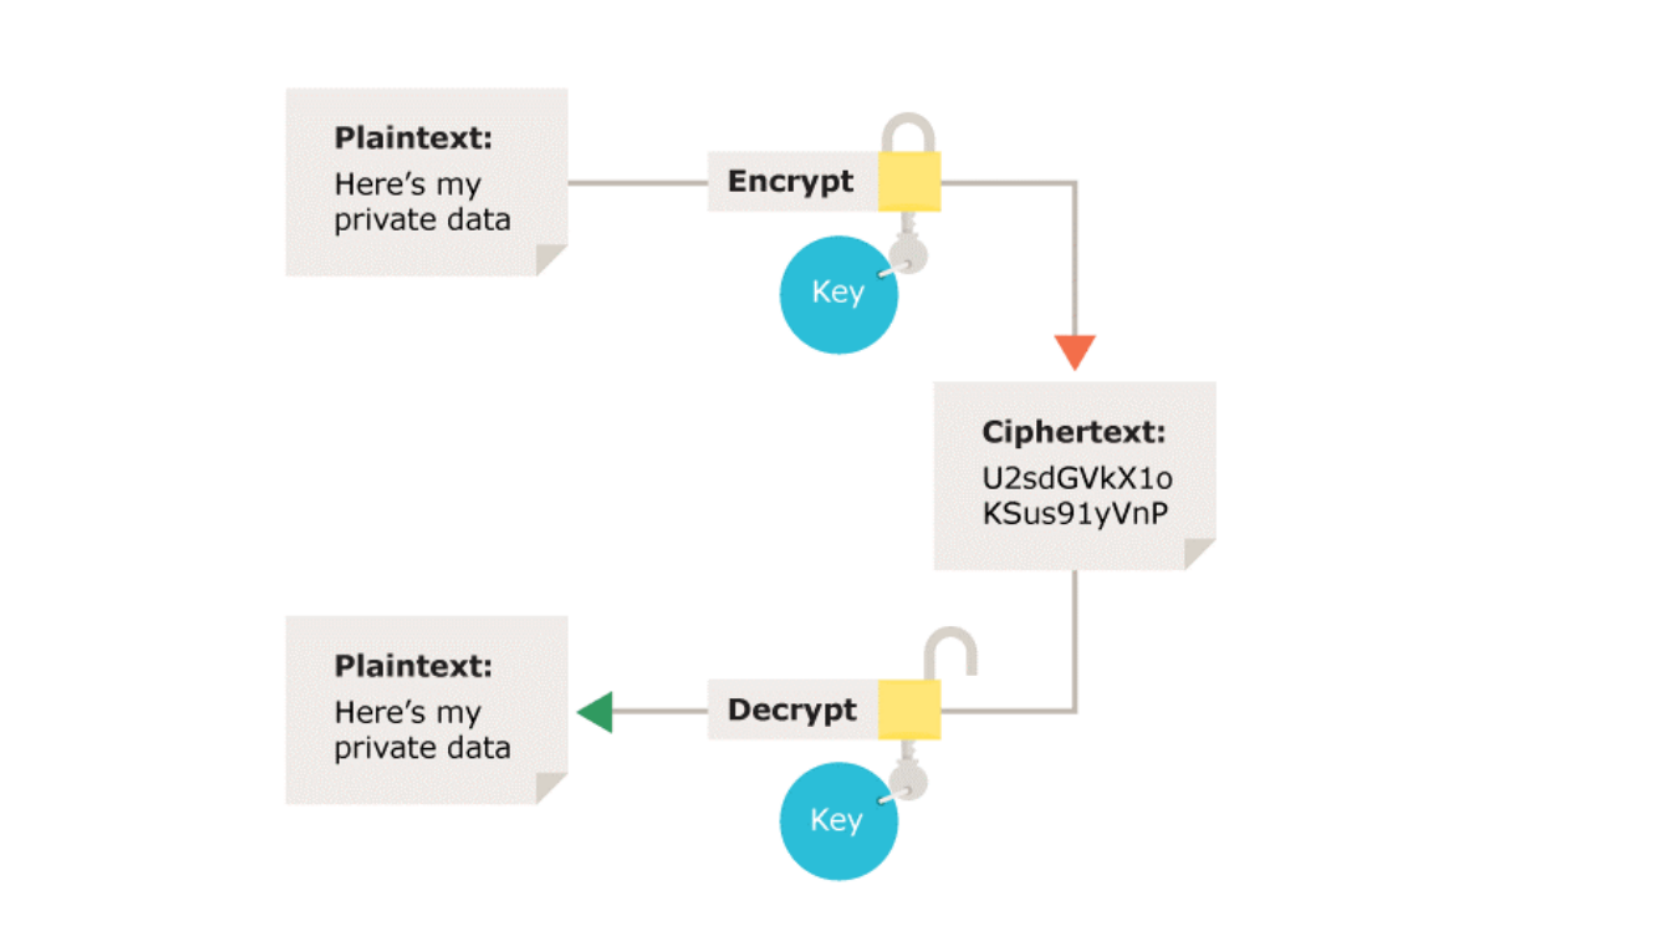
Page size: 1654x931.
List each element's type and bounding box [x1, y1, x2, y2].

picture [192, 44, 1336, 885]
